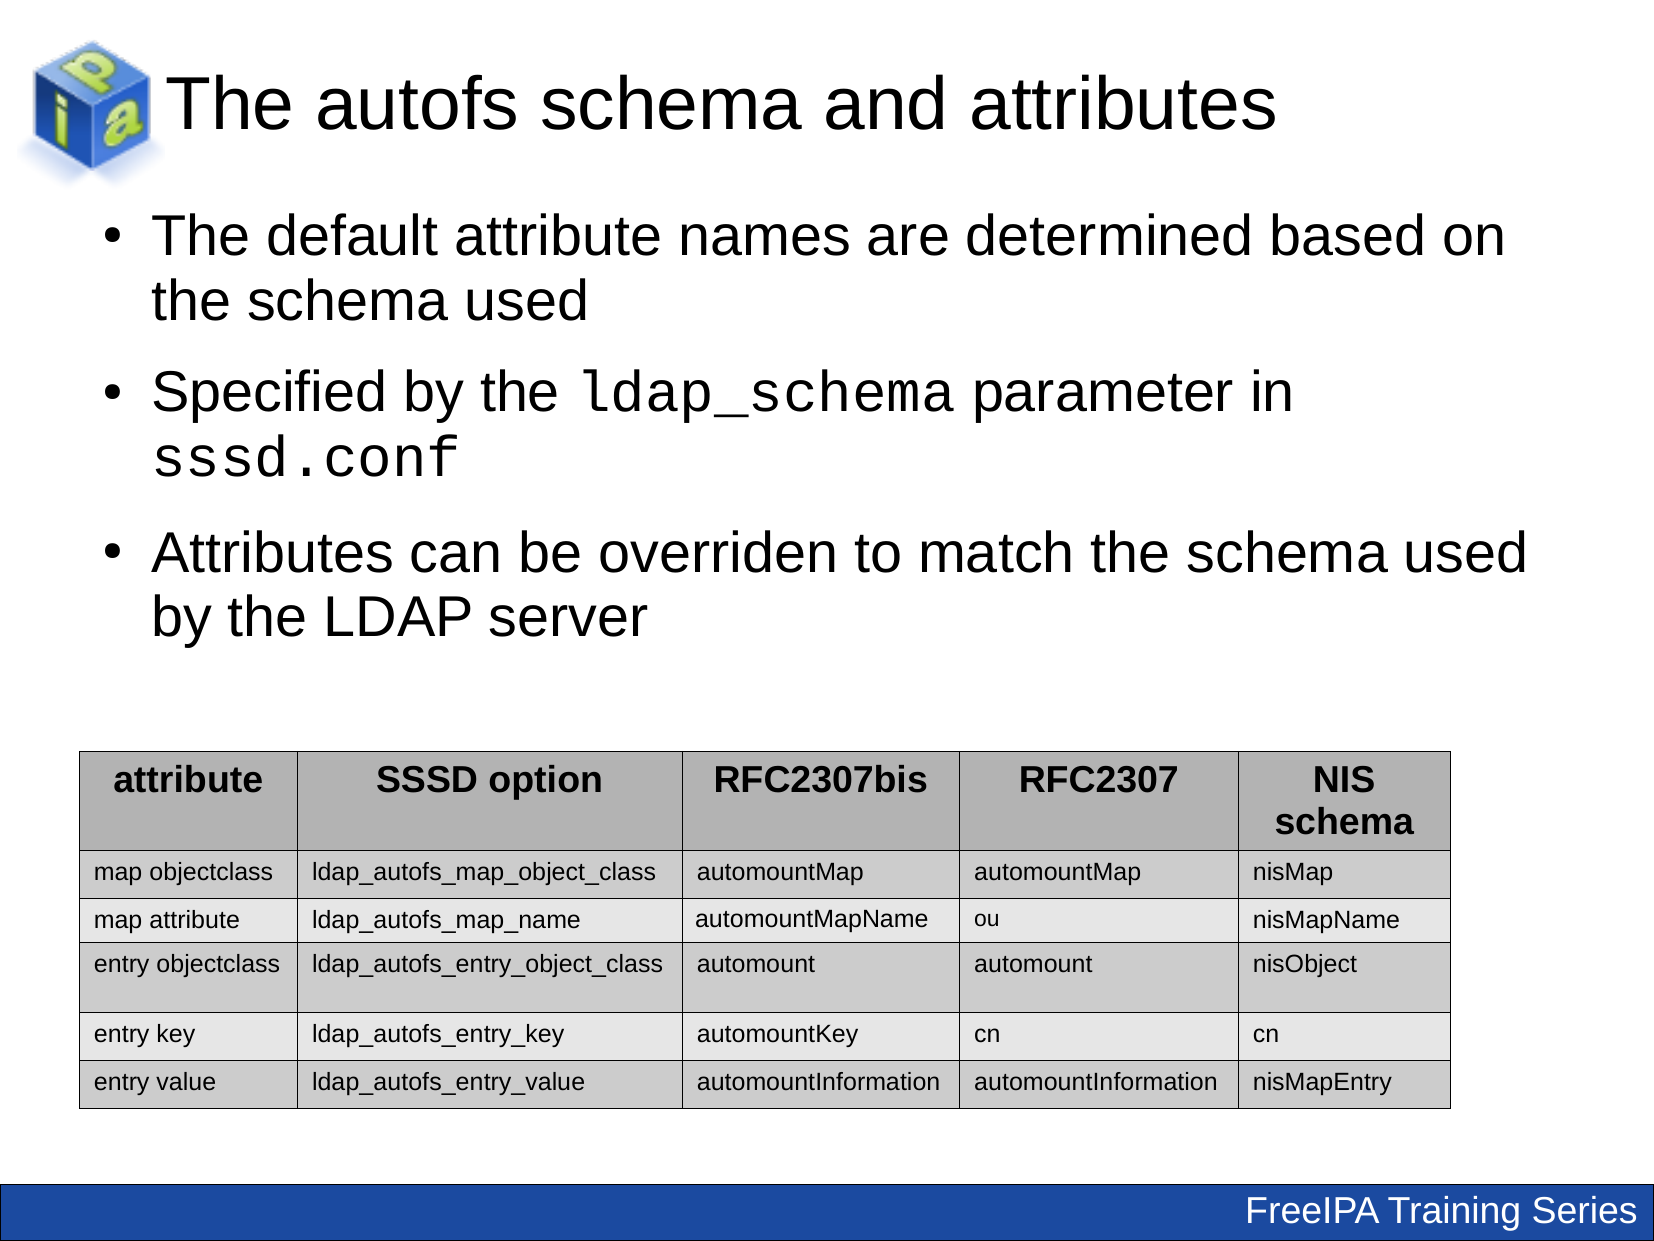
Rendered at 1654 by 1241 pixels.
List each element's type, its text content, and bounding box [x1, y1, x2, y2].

table_cell nisMapName [1239, 899, 1450, 942]
picture [17, 34, 165, 193]
table_header NIS schema [1239, 752, 1450, 850]
table_header RFC2307bis [683, 752, 959, 850]
table_header attribute [80, 752, 297, 850]
table_cell automountMapName [683, 899, 959, 942]
table_cell automountMap [960, 851, 1238, 898]
table_header RFC2307 [960, 752, 1238, 850]
table_cell ldap_autofs_map_name [298, 899, 682, 942]
table_cell automountMap [683, 851, 959, 898]
table_cell automountInformation [683, 1061, 959, 1108]
table_cell cn [960, 1013, 1238, 1060]
table_cell entry key [80, 1013, 297, 1060]
table_cell automountKey [683, 1013, 959, 1060]
table_cell entry value [80, 1061, 297, 1108]
table_cell automount [960, 943, 1238, 1012]
table_cell map attribute [80, 899, 297, 942]
list The default attribute names are determined based on the schema used Specified by the ldap_schema parameter in sssd.conf Attributes can be overriden to match the schema used by the LDAP server [86, 203, 1575, 652]
table_cell entry objectclass [80, 943, 297, 1012]
table_cell automount [683, 943, 959, 1012]
table_header SSSD option [298, 752, 682, 850]
table_cell ou [960, 899, 1238, 942]
title The autofs schema and attributes [165, 0, 1654, 208]
table_cell cn [1239, 1013, 1450, 1060]
table_cell ldap_autofs_map_object_class [298, 851, 682, 898]
table_cell automountInformation [960, 1061, 1238, 1108]
table_cell ldap_autofs_entry_value [298, 1061, 682, 1108]
table_cell nisMapEntry [1239, 1061, 1450, 1108]
table_cell ldap_autofs_entry_object_class [298, 943, 682, 1012]
table_cell nisObject [1239, 943, 1450, 1012]
table_cell ldap_autofs_entry_key [298, 1013, 682, 1060]
table_cell nisMap [1239, 851, 1450, 898]
table_cell map objectclass [80, 851, 297, 898]
